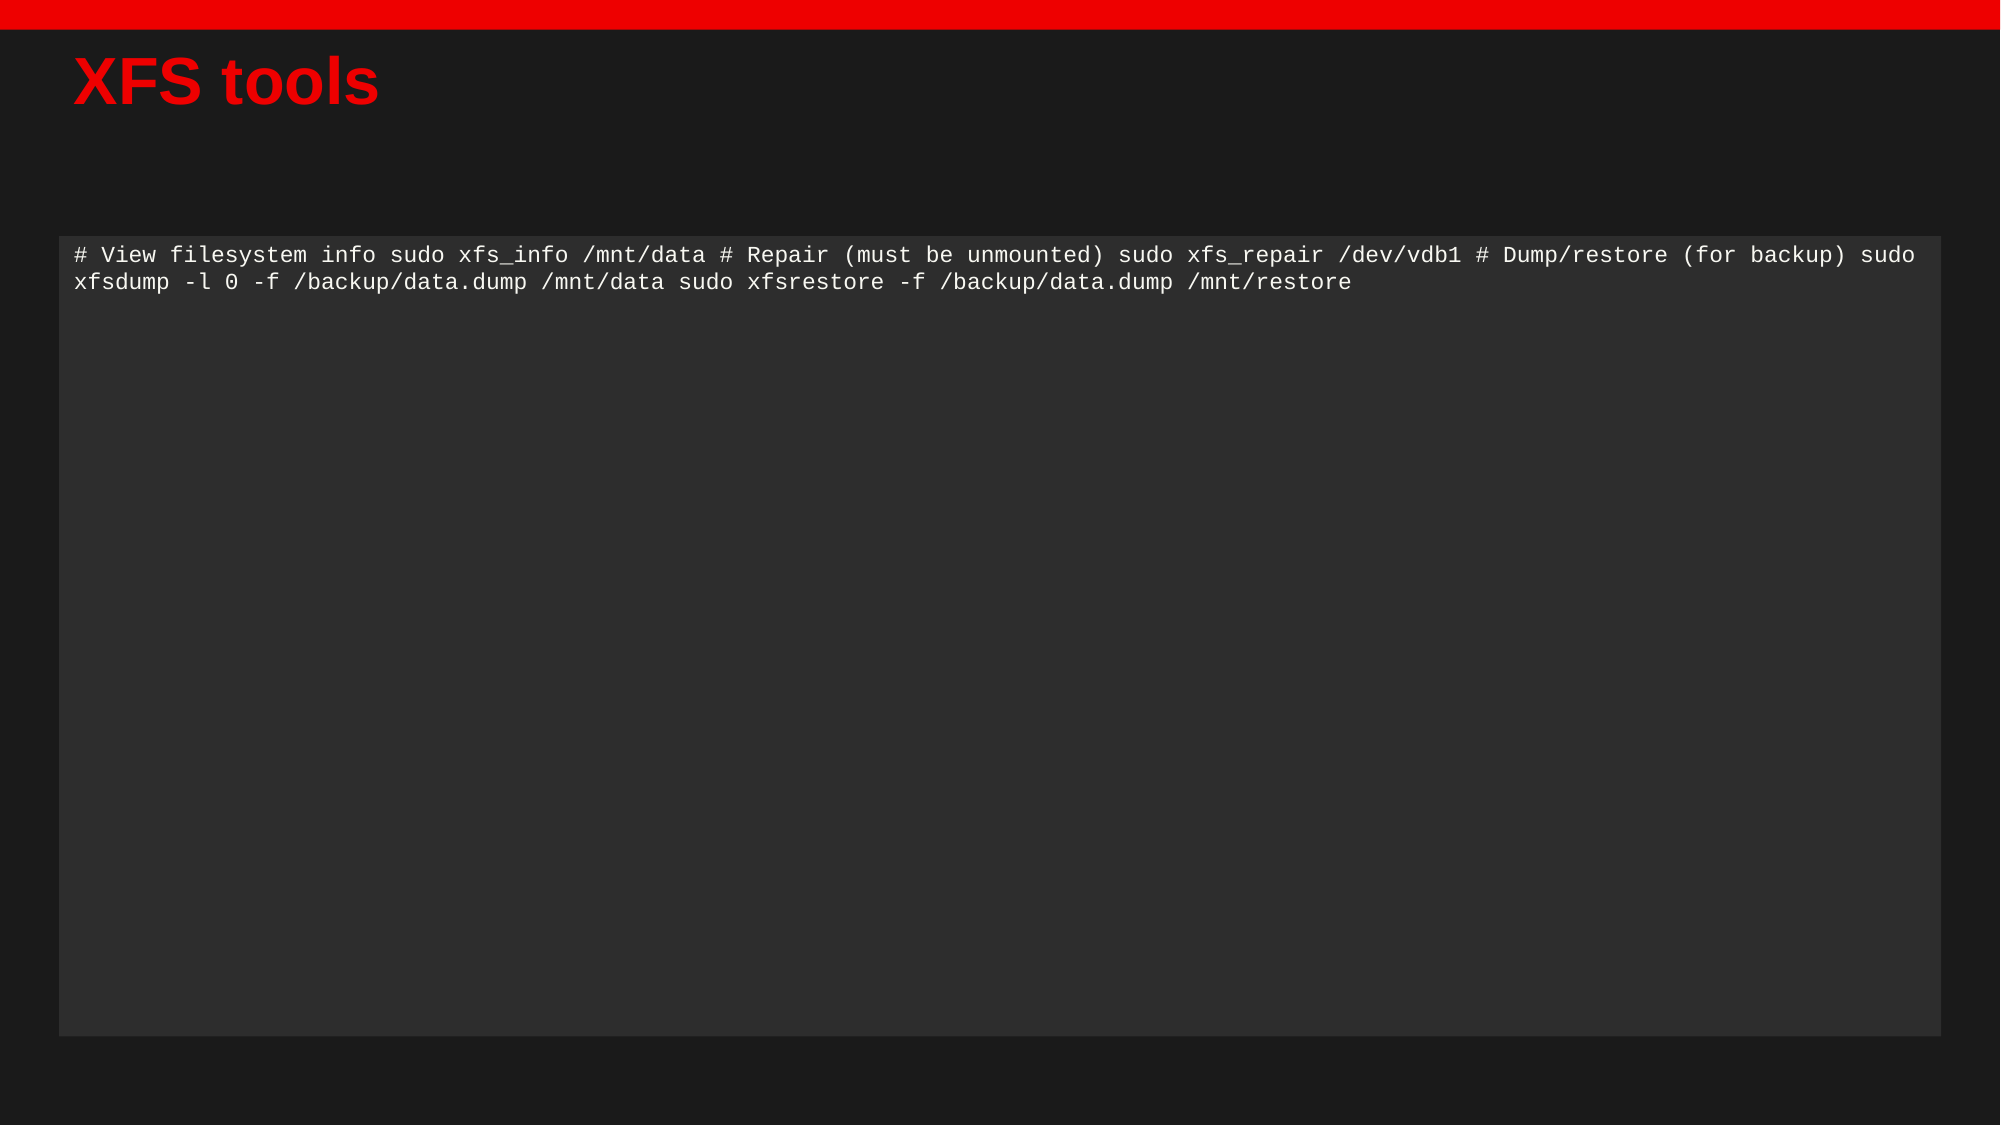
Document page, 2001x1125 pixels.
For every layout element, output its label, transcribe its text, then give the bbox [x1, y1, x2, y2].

text_box [0, 0, 2001, 30]
text_box # View filesystem info sudo xfs_info /mnt/data # Repair (must be unmounted) sudo xfs_repair /dev/vdb1 # Dump/restore (for backup) sudo xfsdump -l 0 -f /backup/data.dump /mnt/data sudo xfsrestore -f /backup/data.dump /mnt/restore [59, 236, 1942, 1037]
text_box XFS tools [59, 36, 1942, 208]
